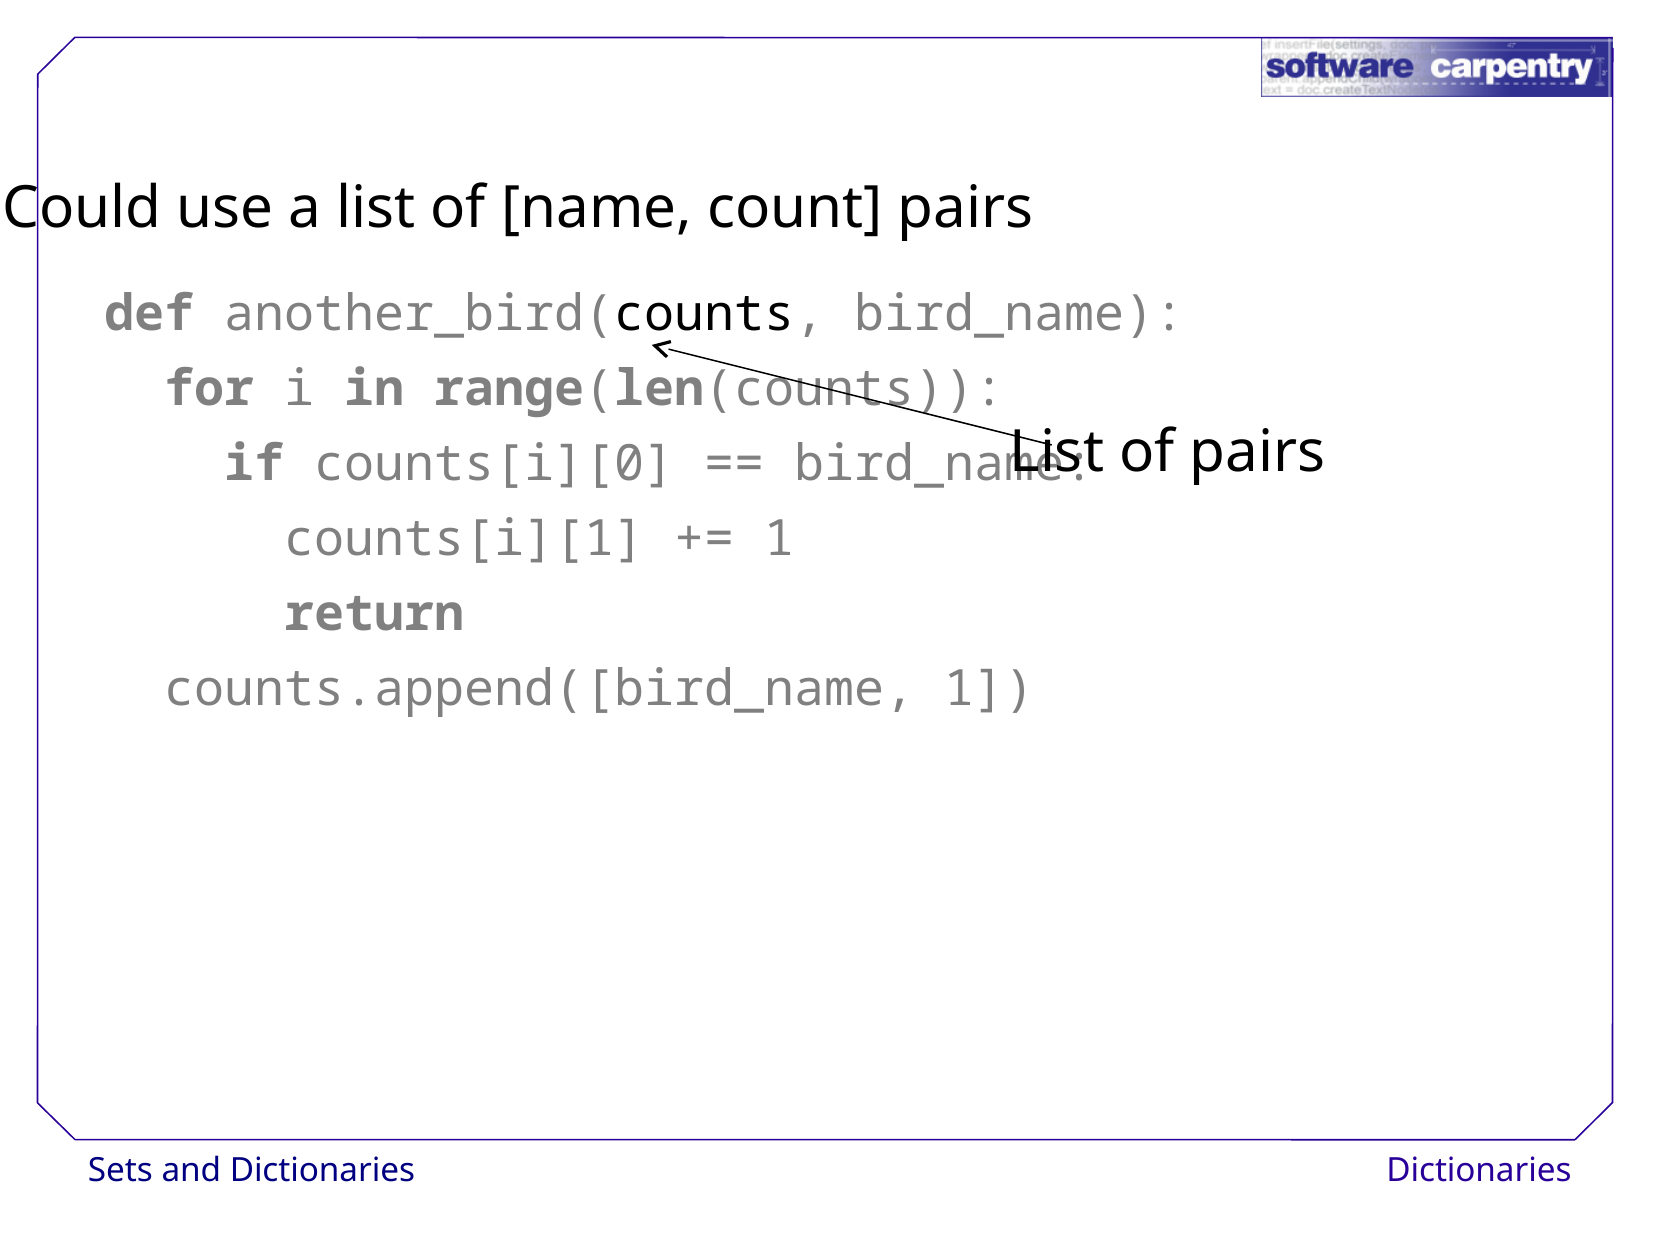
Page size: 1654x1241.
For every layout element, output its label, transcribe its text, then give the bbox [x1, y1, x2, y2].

text_box Could use a list of [name, count] pairs [0, 126, 1214, 248]
picture [1261, 39, 1613, 97]
text_box List of pairs [994, 370, 1491, 491]
text_box def another_bird(counts, bird_name): for i in range(len(counts)): if counts[i][0] == bird_name: counts[i][1] += 1 return counts.append([bird_name, 1]) [89, 258, 1512, 885]
